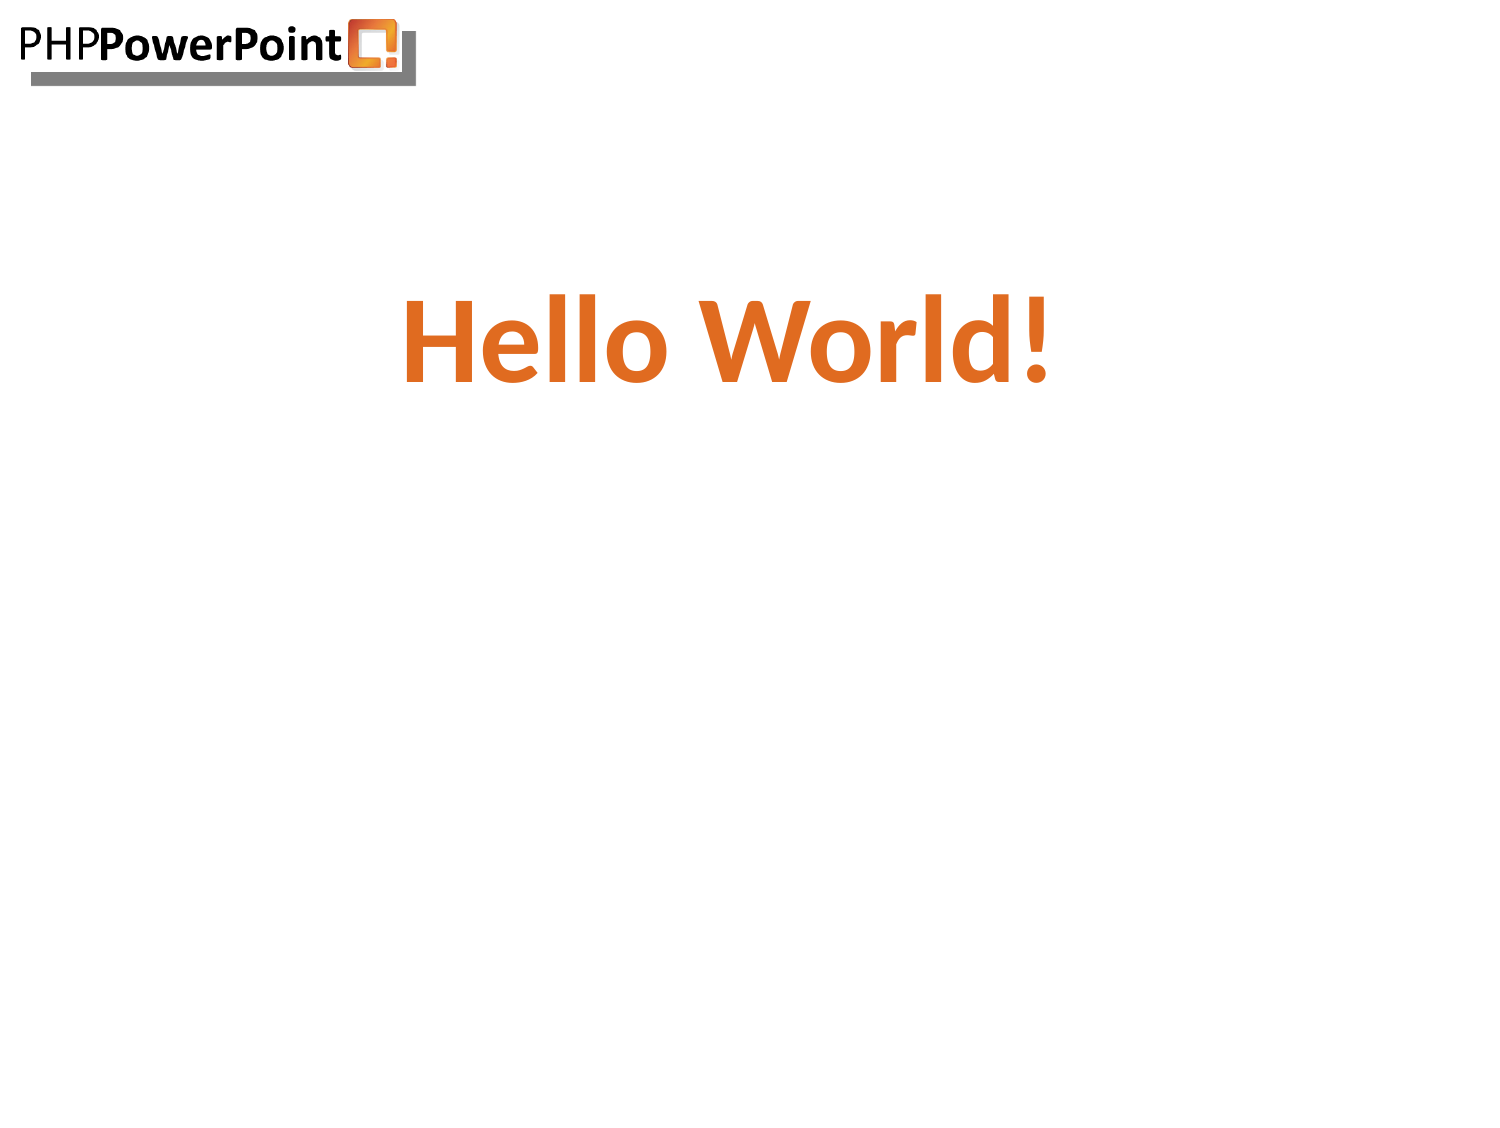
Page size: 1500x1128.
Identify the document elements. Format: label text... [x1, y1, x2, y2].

text_box Hello World! [265, 281, 1204, 751]
picture [15, 15, 402, 72]
